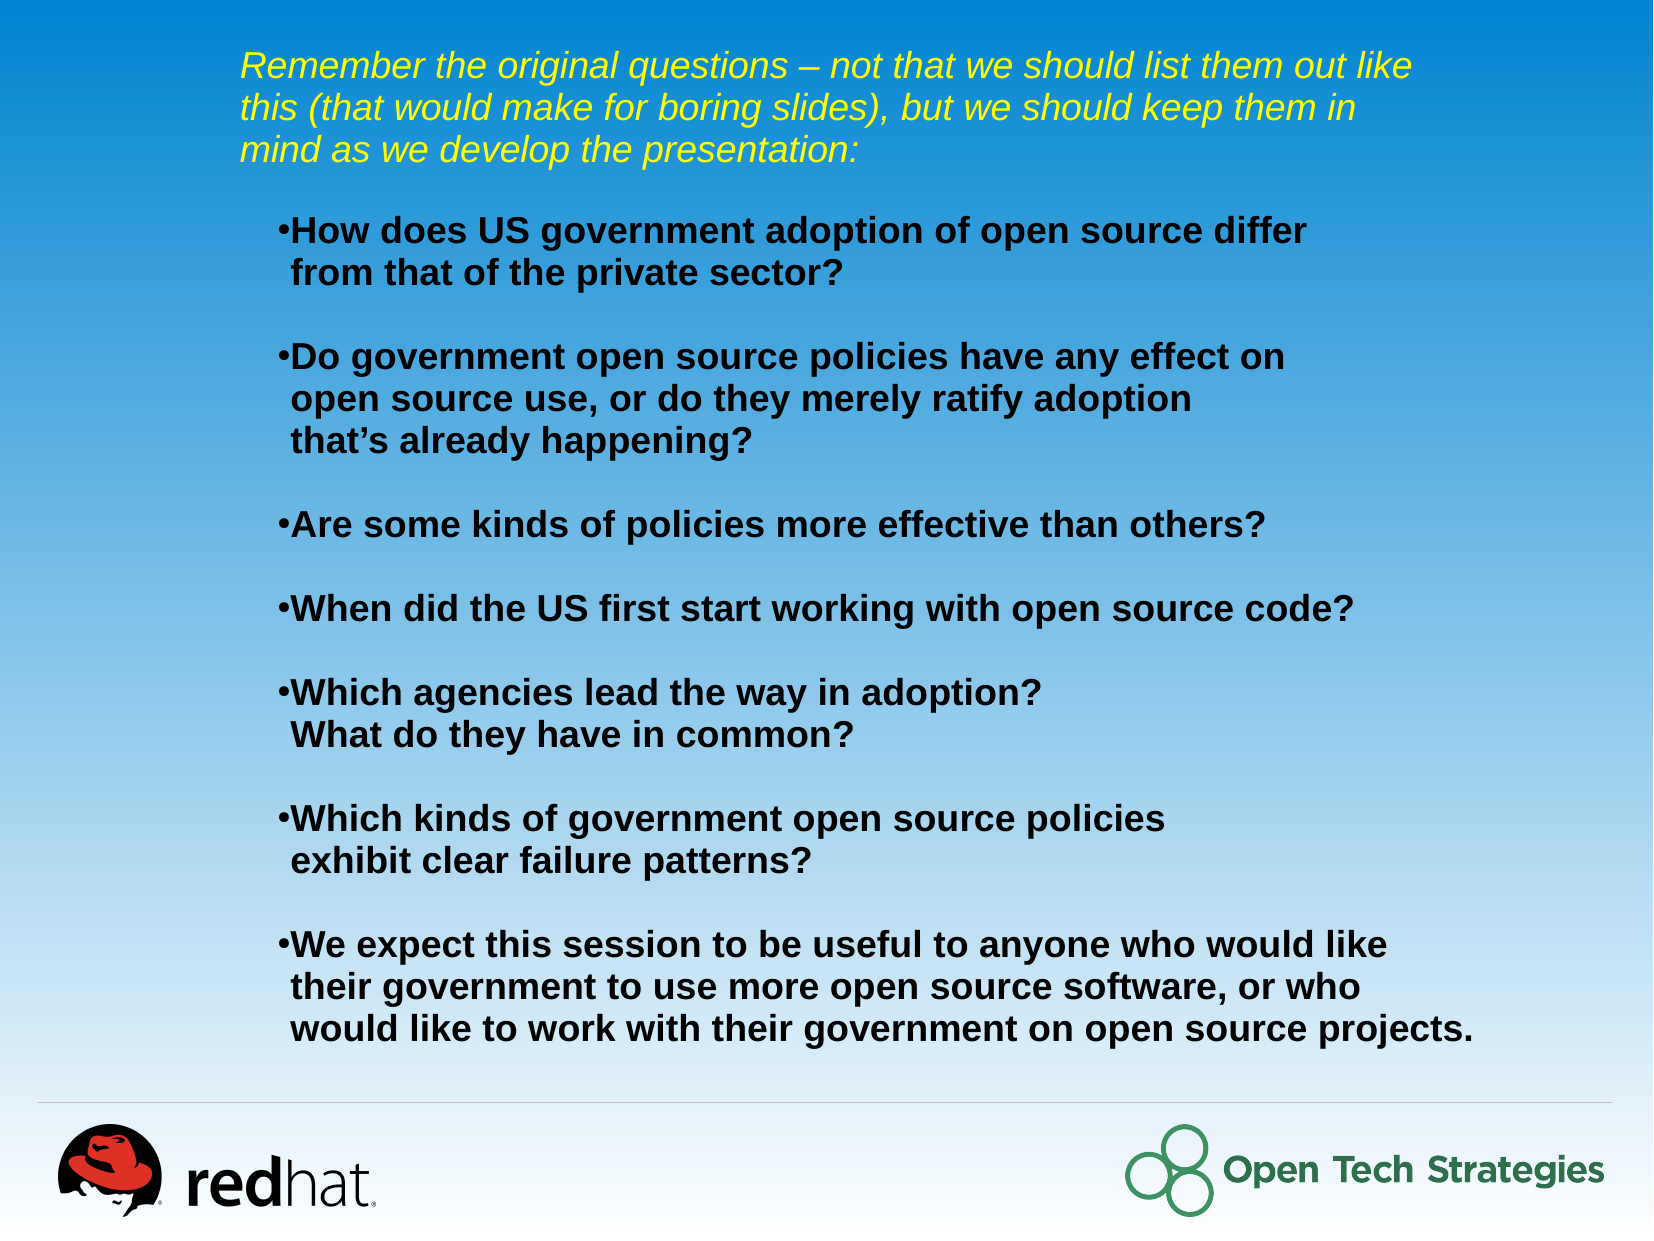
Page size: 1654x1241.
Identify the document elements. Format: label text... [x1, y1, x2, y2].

picture [58, 1124, 376, 1217]
text_box How does US government adoption of open source differ from that of the private sector? Do government open source policies have any effect on open source use, or do they merely ratify adoption that’s already happening? Are some kinds of policies more effective than others? When did the US first start working with open source code? Which agencies lead the way in adoption? What do they have in common? Which kinds of government open source policies exhibit clear failure patterns? We expect this session to be useful to anyone who would like their government to use more open source software, or who would like to work with their government on open source projects. [262, 202, 1491, 1057]
text_box Remember the original questions – not that we should list them out like this (that would make for boring slides), but we should keep them in mind as we develop the presentation: [225, 37, 1428, 179]
picture [1125, 1124, 1604, 1217]
